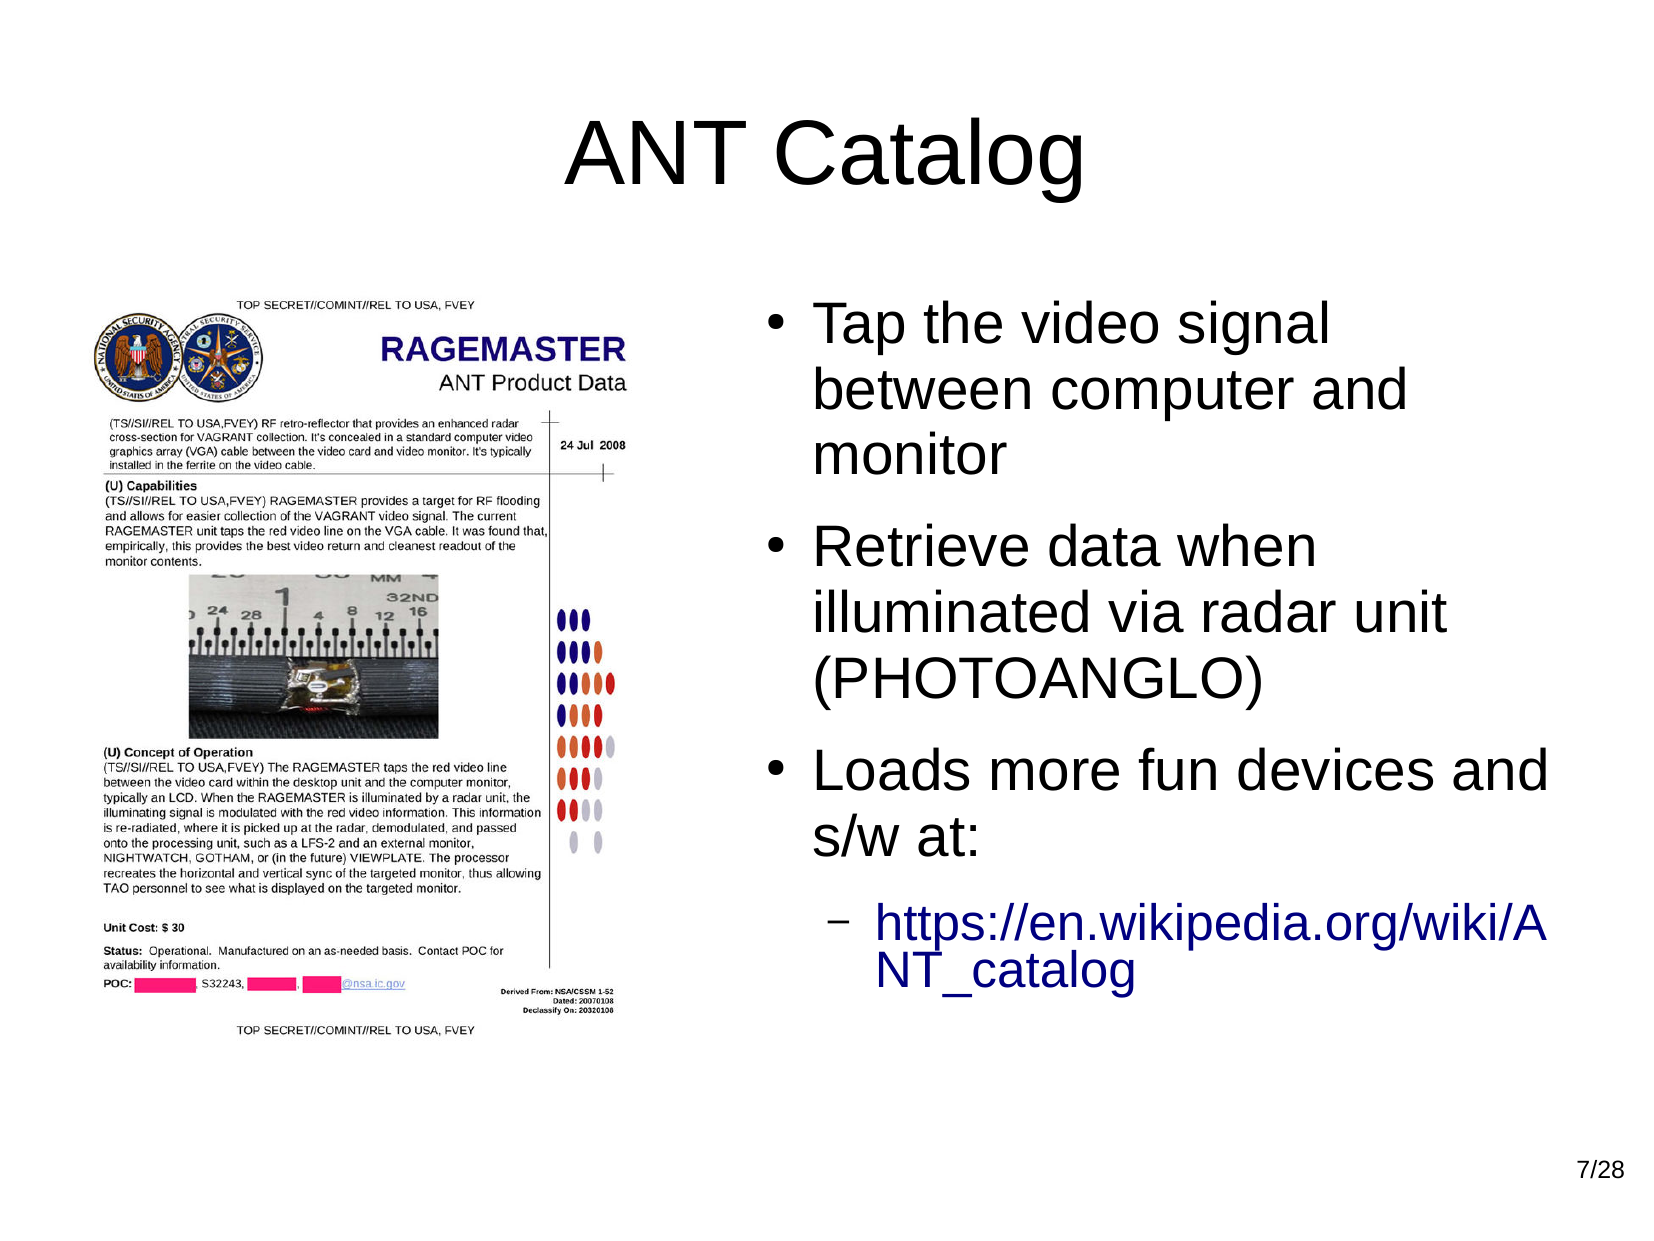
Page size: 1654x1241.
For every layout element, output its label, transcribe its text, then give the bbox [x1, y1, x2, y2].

list Tap the video signal between computer and monitor Retrieve data when illuminated via radar unit (PHOTOANGLO) Loads more fun devices and s/w at: https://en.wikipedia.org/wiki/ANT_catalog [750, 290, 1571, 1010]
picture [60, 284, 651, 1050]
title ANT Catalog [82, 49, 1571, 257]
